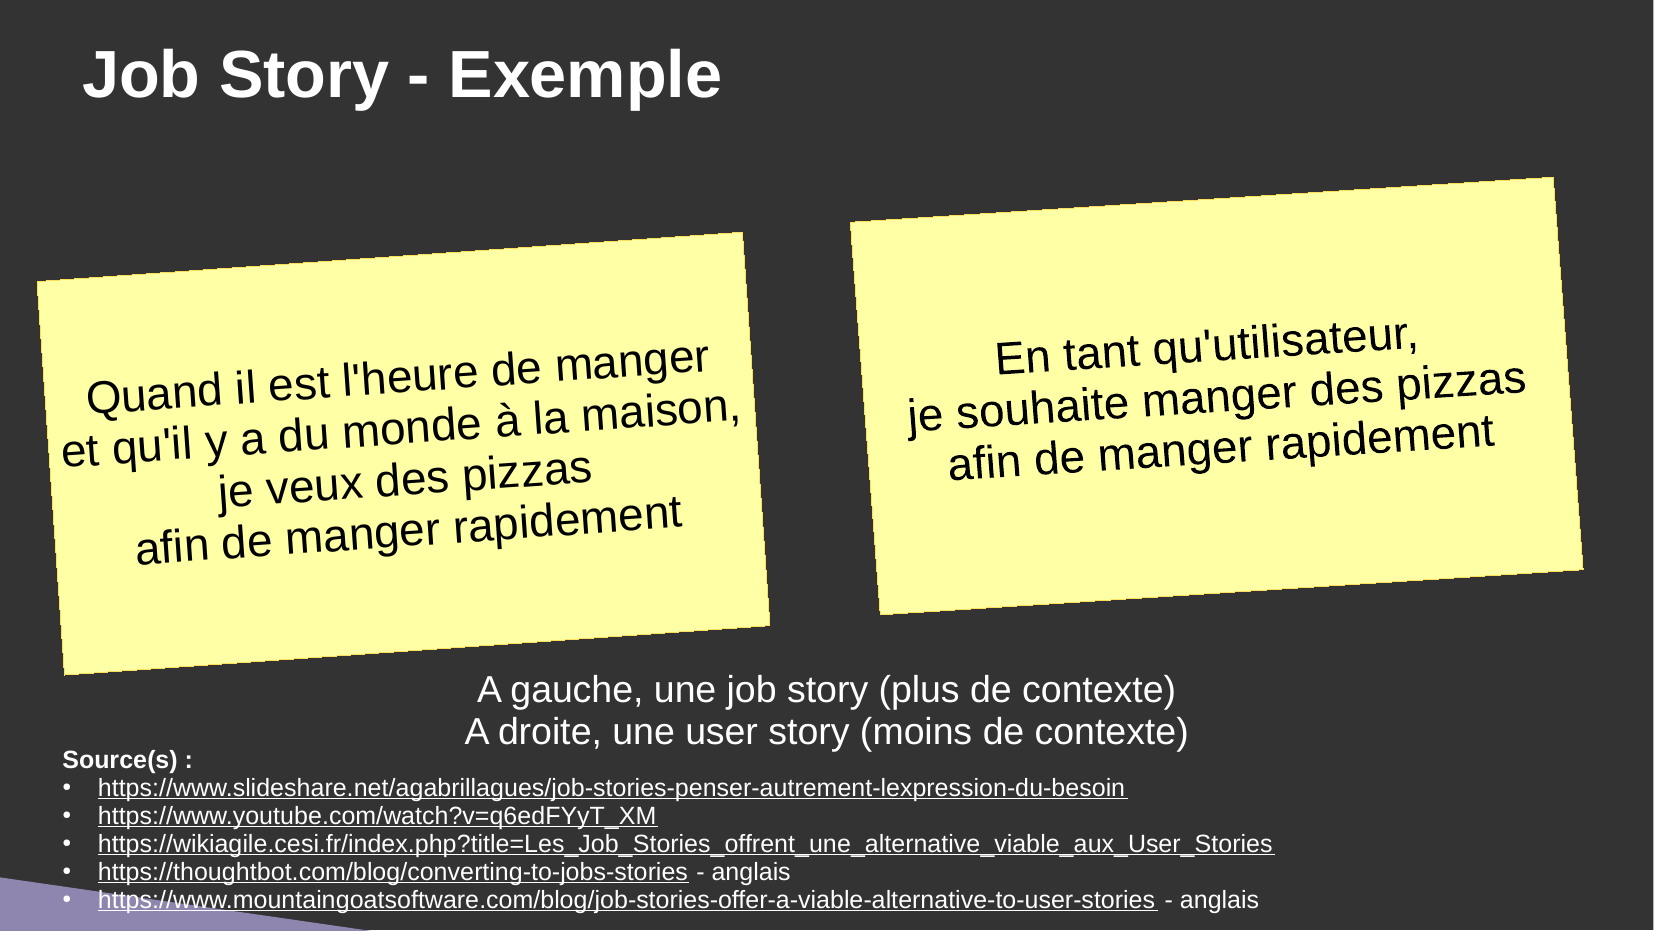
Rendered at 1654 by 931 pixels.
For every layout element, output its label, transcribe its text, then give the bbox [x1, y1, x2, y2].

text_box A gauche, une job story (plus de contexte) A droite, une user story (moins de contexte) [410, 661, 1244, 761]
text_box [0, 877, 372, 931]
text_box Quand il est l'heure de manger et qu'il y a du monde à la maison, je veux des pizzas afin de manger rapidement [37, 232, 770, 676]
text_box Source(s) : https://www.slideshare.net/agabrillagues/job-stories-penser-autrement-lexpression-du-besoin https://www.youtube.com/watch?v=q6edFYyT_XM https://wikiagile.cesi.fr/index.php?title=Les_Job_Stories_offrent_une_alternative_viable_aux_User_Stories https://thoughtbot.com/blog/converting-to-jobs-stories - anglais https://www.mountaingoatsoftware.com/blog/job-stories-offer-a-viable-alternative-to-user-stories - anglais [47, 738, 1533, 922]
title Job Story - Exemple [82, 37, 1571, 122]
text_box En tant qu'utilisateur, je souhaite manger des pizzas afin de manger rapidement [850, 177, 1584, 615]
